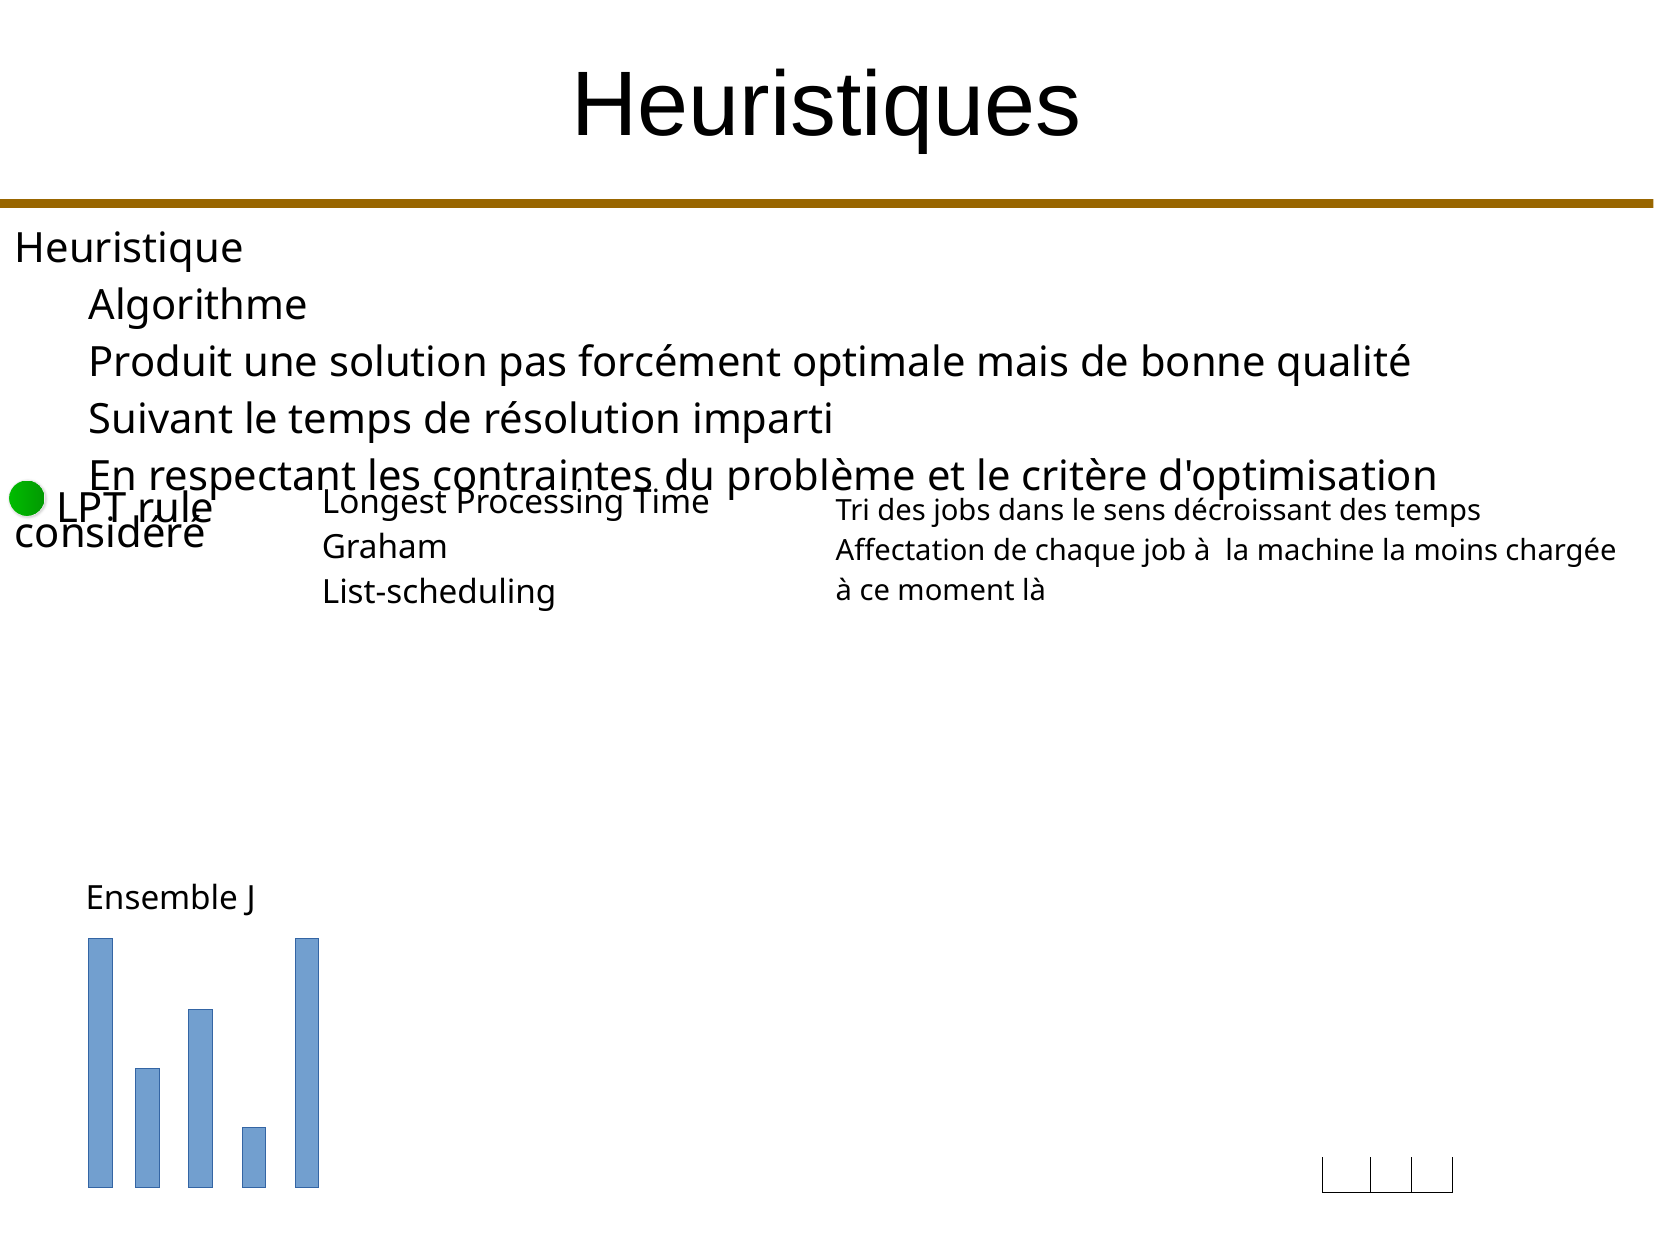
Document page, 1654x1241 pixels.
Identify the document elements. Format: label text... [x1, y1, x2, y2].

title Heuristiques [82, 34, 1571, 174]
text_box Heuristique Algorithme Produit une solution pas forcément optimale mais de bonne qualité Suivant le temps de résolution imparti En respectant les contraintes du problème et le critère d'optimisation considéré [0, 210, 1654, 465]
text_box Longest Processing Time Graham List-scheduling [307, 470, 810, 603]
text_box [88, 938, 113, 1188]
text_box [188, 1009, 213, 1188]
text_box [135, 1068, 160, 1188]
text_box LPT rule [41, 470, 272, 534]
picture [6, 478, 50, 520]
text_box [295, 938, 319, 1188]
text_box [242, 1127, 266, 1188]
text_box Tri des jobs dans le sens décroissant des temps Affectation de chaque job à la machine la moins chargée à ce moment là [820, 482, 1654, 621]
text_box Ensemble J [70, 866, 331, 920]
